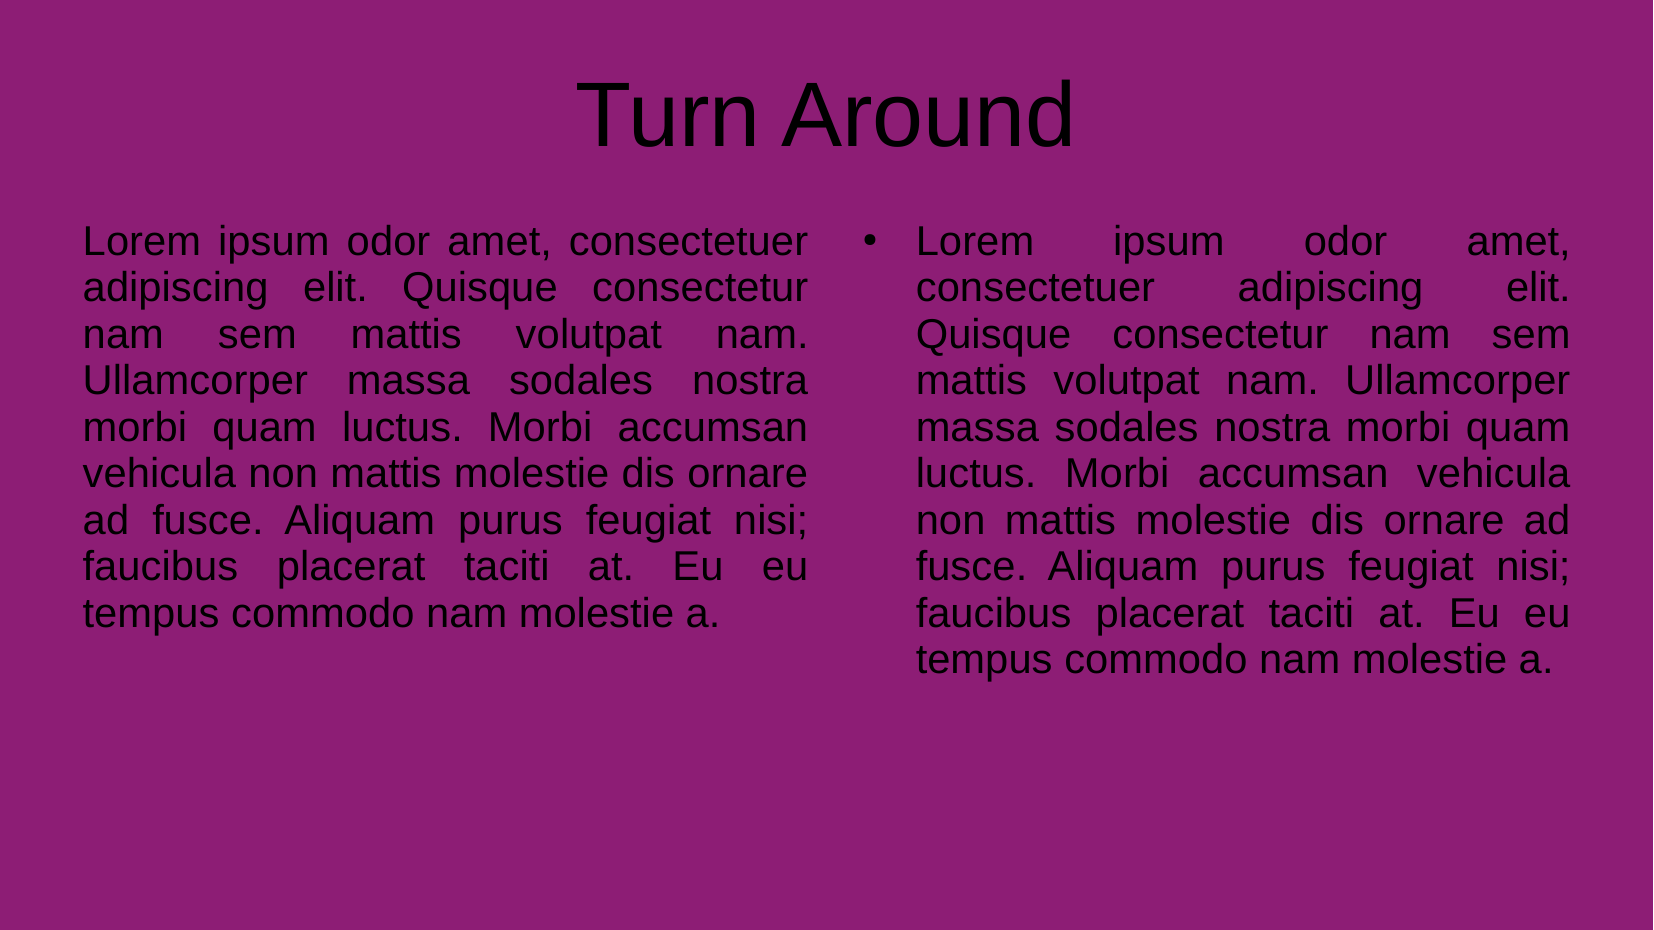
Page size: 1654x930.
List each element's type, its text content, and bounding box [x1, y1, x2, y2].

list Lorem ipsum odor amet, consectetuer adipiscing elit. Quisque consectetur nam sem mattis volutpat nam. Ullamcorper massa sodales nostra morbi quam luctus. Morbi accumsan vehicula non mattis molestie dis ornare ad fusce. Aliquam purus feugiat nisi; faucibus placerat taciti at. Eu eu tempus commodo nam molestie a. [82, 217, 809, 757]
list Lorem ipsum odor amet, consectetuer adipiscing elit. Quisque consectetur nam sem mattis volutpat nam. Ullamcorper massa sodales nostra morbi quam luctus. Morbi accumsan vehicula non mattis molestie dis ornare ad fusce. Aliquam purus feugiat nisi; faucibus placerat taciti at. Eu eu tempus commodo nam molestie a. [844, 217, 1571, 757]
title Turn Around [82, 37, 1571, 193]
